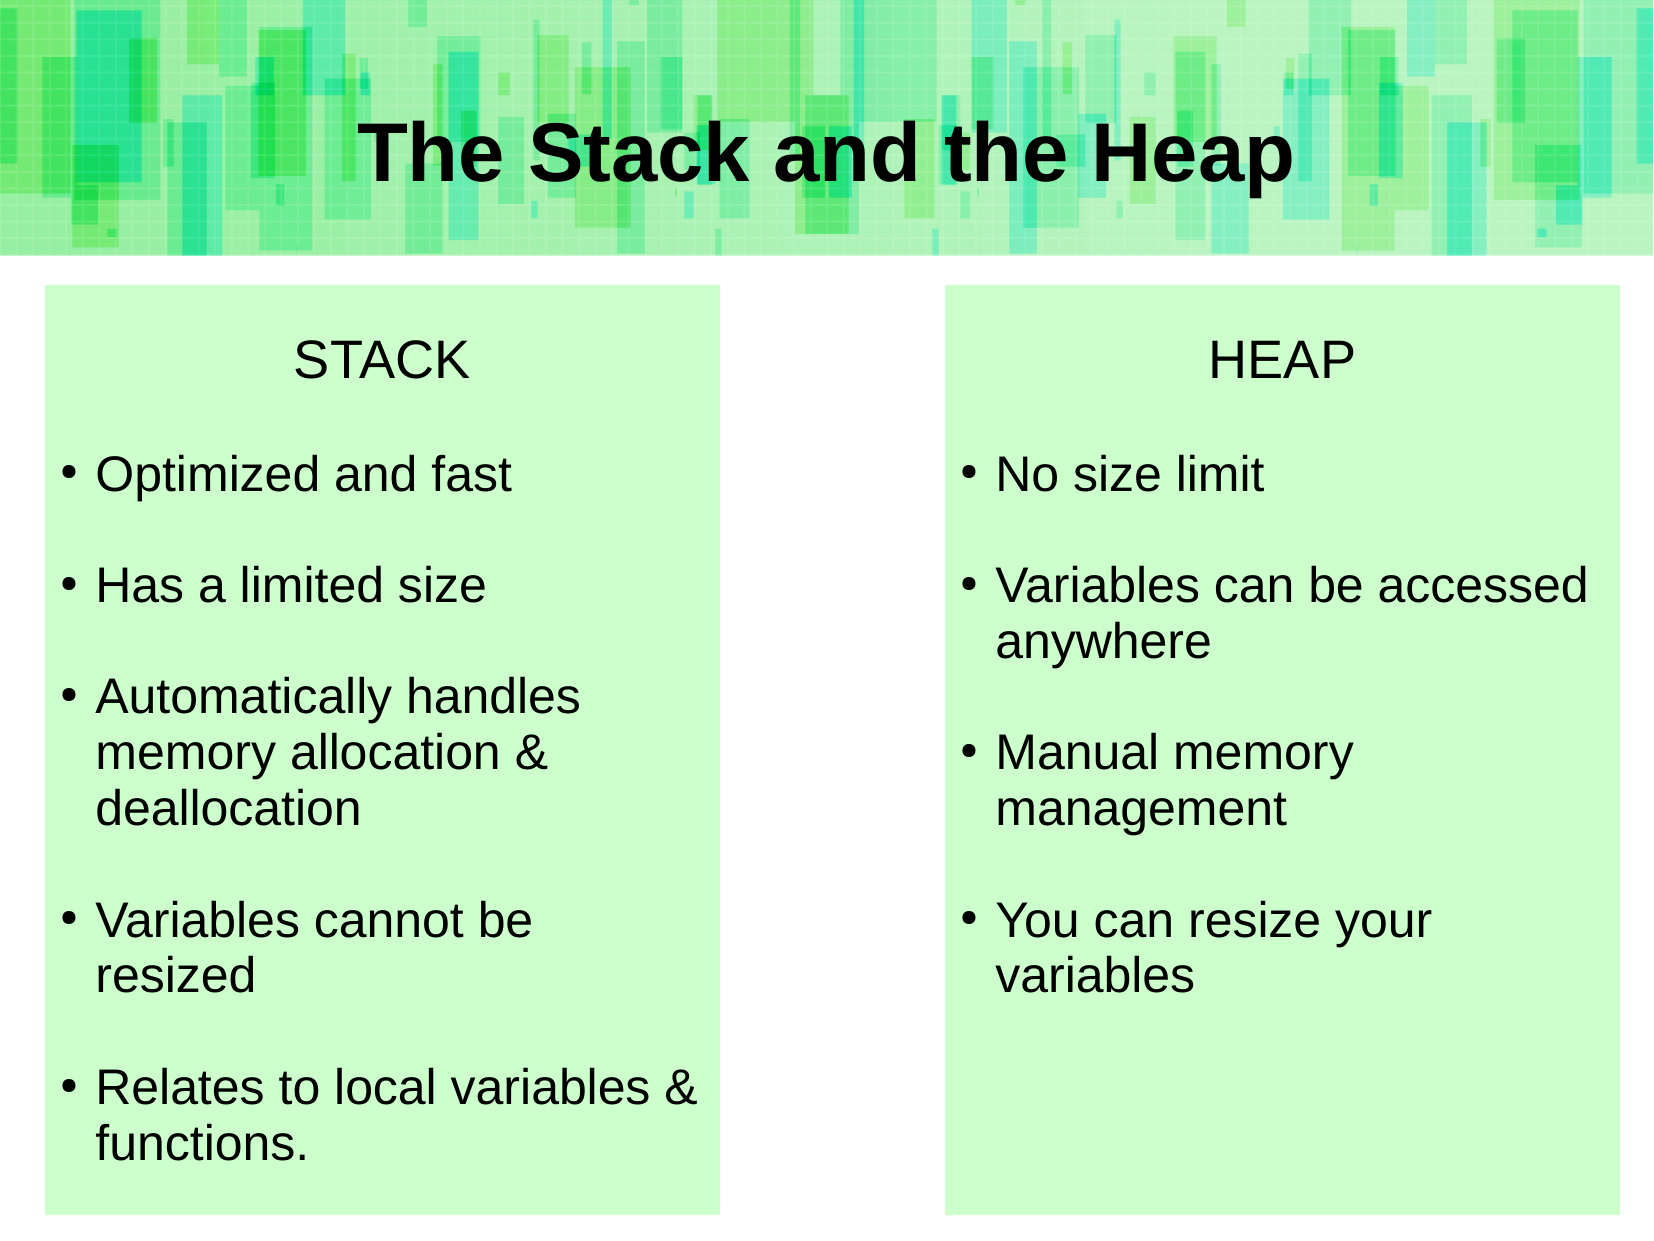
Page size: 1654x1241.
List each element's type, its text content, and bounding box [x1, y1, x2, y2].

title The Stack and the Heap [82, 49, 1571, 257]
picture [0, 0, 1654, 1241]
text_box HEAP No size limit Variables can be accessed anywhere Manual memory management You can resize your variables [945, 285, 1621, 1216]
text_box STACK Optimized and fast Has a limited size Automatically handles memory allocation & deallocation Variables cannot be resized Relates to local variables & functions. [45, 285, 721, 1216]
